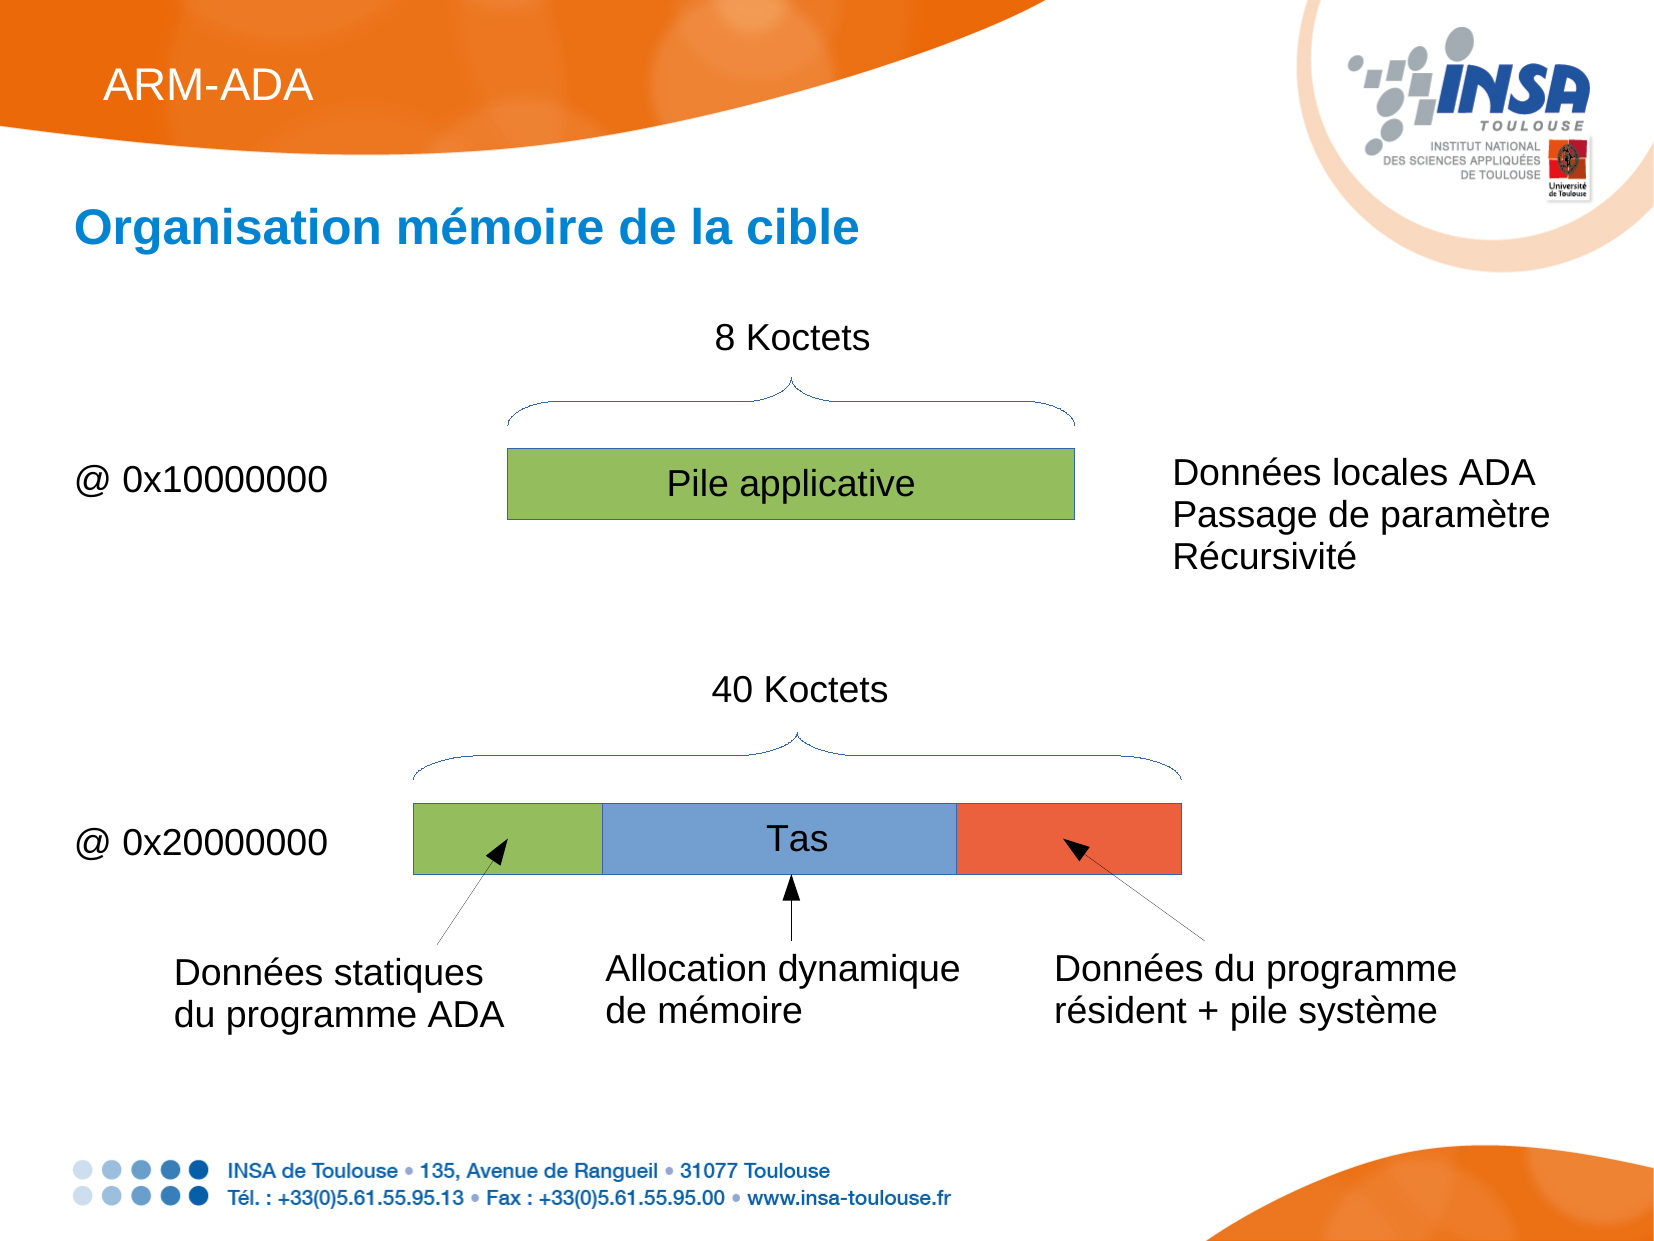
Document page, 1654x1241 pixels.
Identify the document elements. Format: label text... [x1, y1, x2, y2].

text_box @ 0x10000000 [59, 451, 343, 508]
text_box 40 Koctets [696, 661, 904, 719]
picture [0, 0, 1654, 1241]
text_box Données locales ADA Passage de paramètre Récursivité [1157, 444, 1566, 586]
text_box Organisation mémoire de la cible [59, 188, 934, 272]
text_box Données du programme résident + pile système [1039, 940, 1483, 1040]
text_box 8 Koctets [699, 309, 886, 367]
text_box [413, 803, 603, 875]
text_box Pile applicative [507, 448, 1075, 520]
text_box [956, 803, 1182, 875]
text_box @ 0x20000000 [59, 814, 343, 872]
text_box Données statiques du programme ADA [159, 944, 520, 1044]
text_box Tas [603, 803, 956, 875]
text_box Allocation dynamique de mémoire [590, 940, 975, 1040]
text_box ARM-ADA [88, 47, 709, 114]
